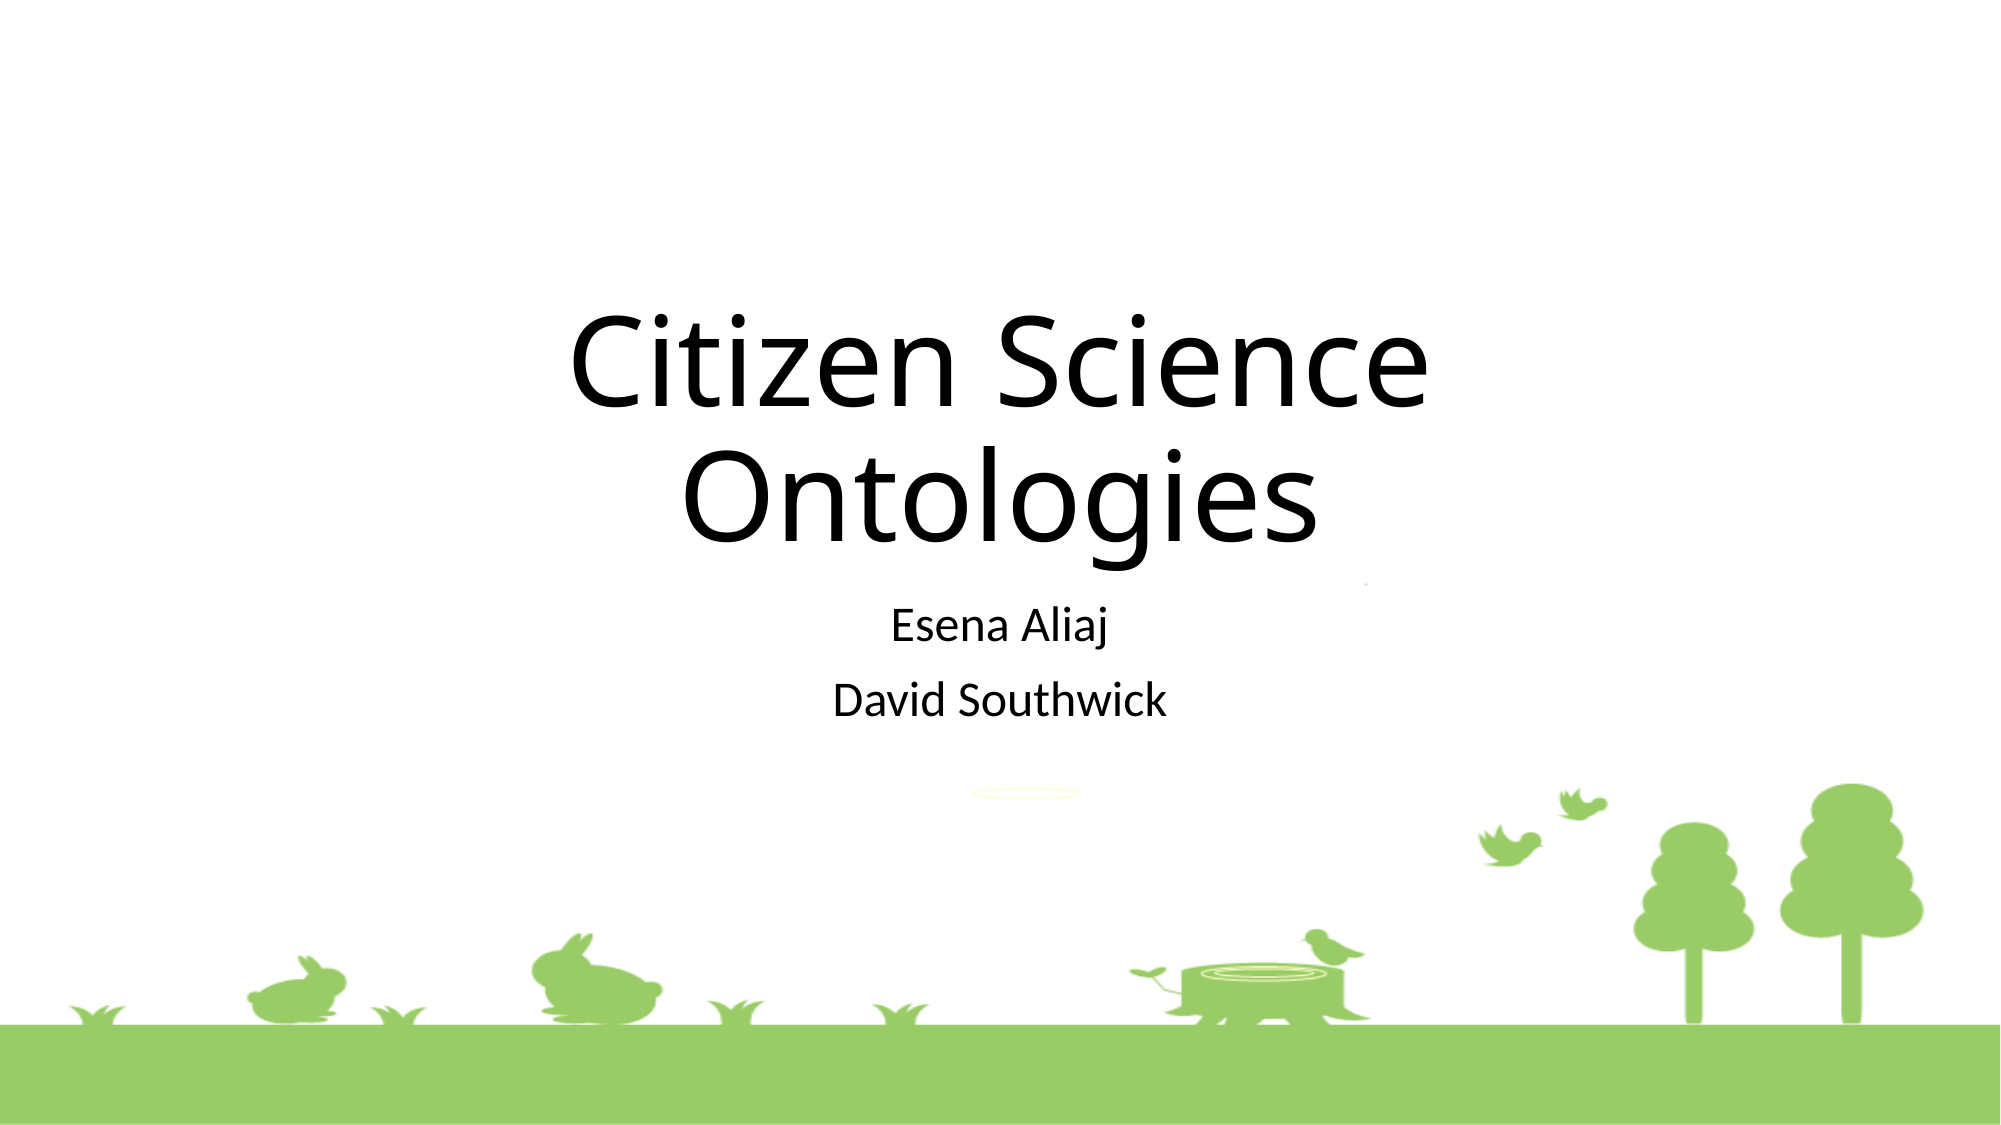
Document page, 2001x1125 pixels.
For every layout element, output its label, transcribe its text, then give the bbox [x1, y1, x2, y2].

text_box Esena Aliaj David Southwick [249, 590, 1750, 863]
picture [0, 0, 2001, 1125]
text_box Citizen Science Ontologies [249, 184, 1750, 576]
